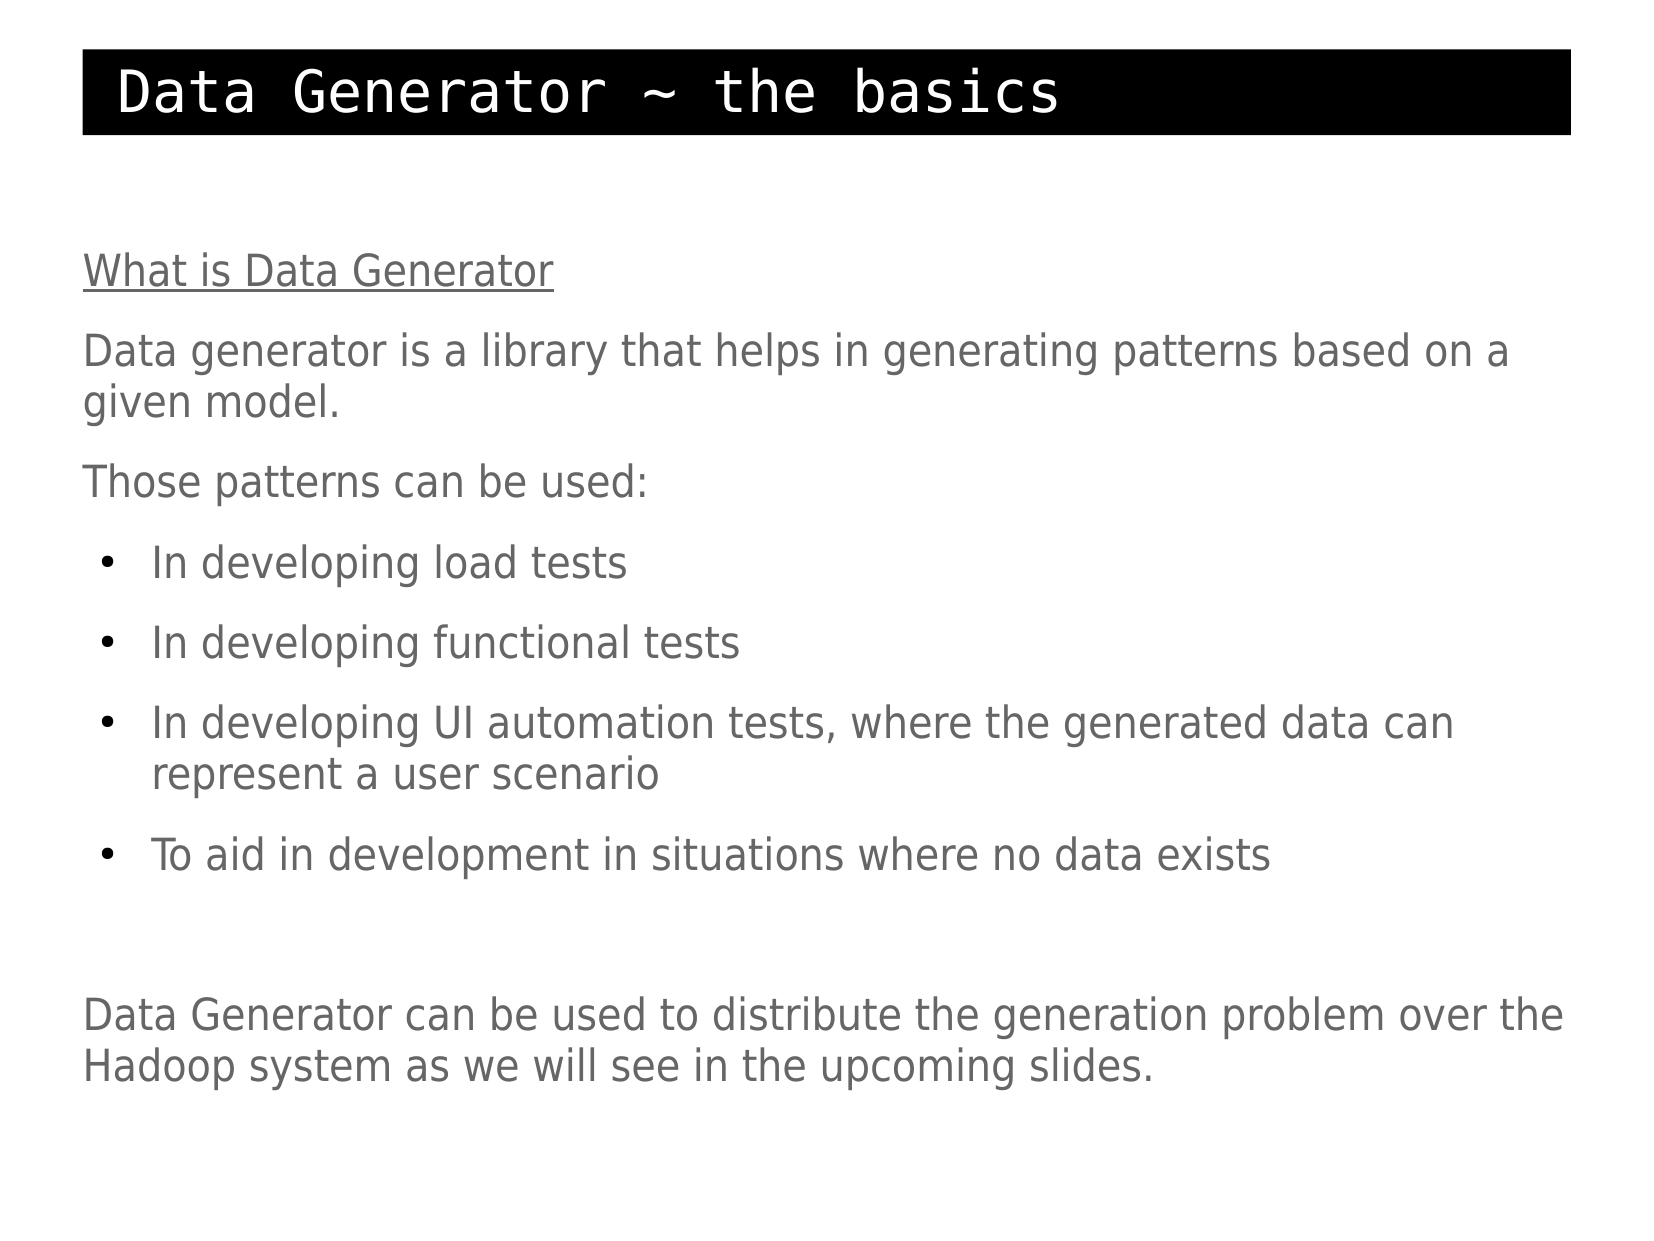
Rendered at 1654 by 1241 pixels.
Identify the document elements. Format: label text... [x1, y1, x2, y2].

list What is Data Generator Data generator is a library that helps in generating patterns based on a given model. Those patterns can be used: In developing load tests In developing functional tests In developing UI automation tests, where the generated data can represent a user scenario To aid in development in situations where no data exists Data Generator can be used to distribute the generation problem over the Hadoop system as we will see in the upcoming slides. [82, 165, 1571, 1096]
title Data Generator ~ the basics [82, 49, 1571, 136]
